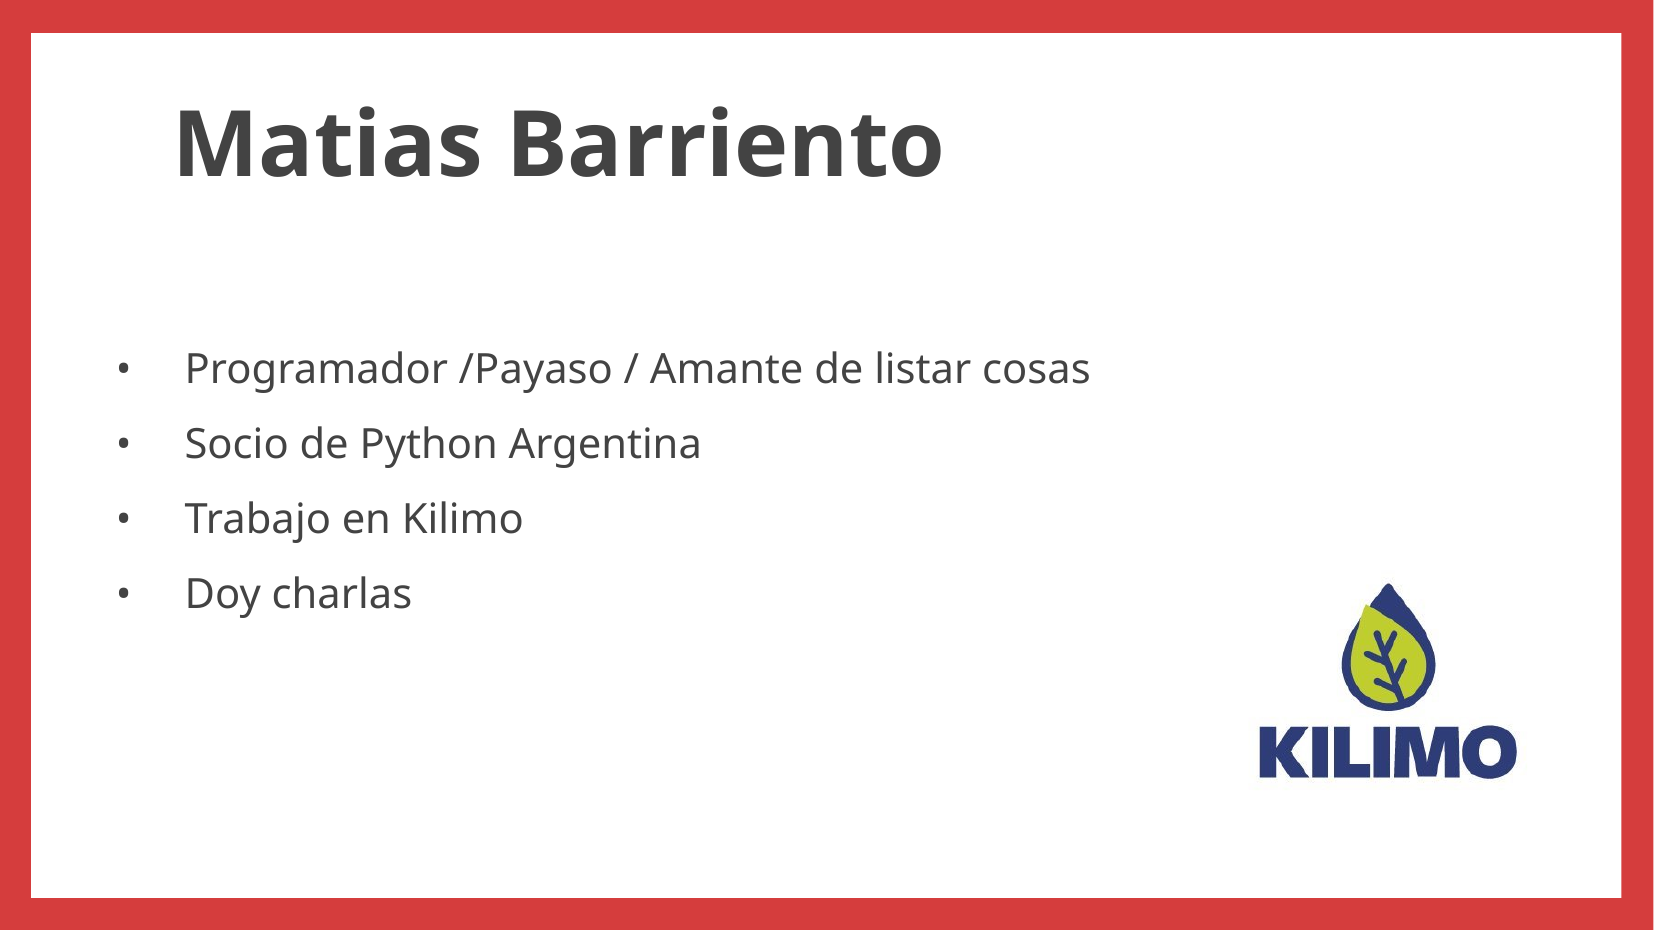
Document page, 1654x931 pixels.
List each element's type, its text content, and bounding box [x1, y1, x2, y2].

list Programador /Payaso / Amante de listar cosas Socio de Python Argentina Trabajo en Kilimo Doy charlas [94, 309, 1146, 709]
title Matias Barriento [157, 54, 1497, 239]
picture [1204, 496, 1571, 863]
